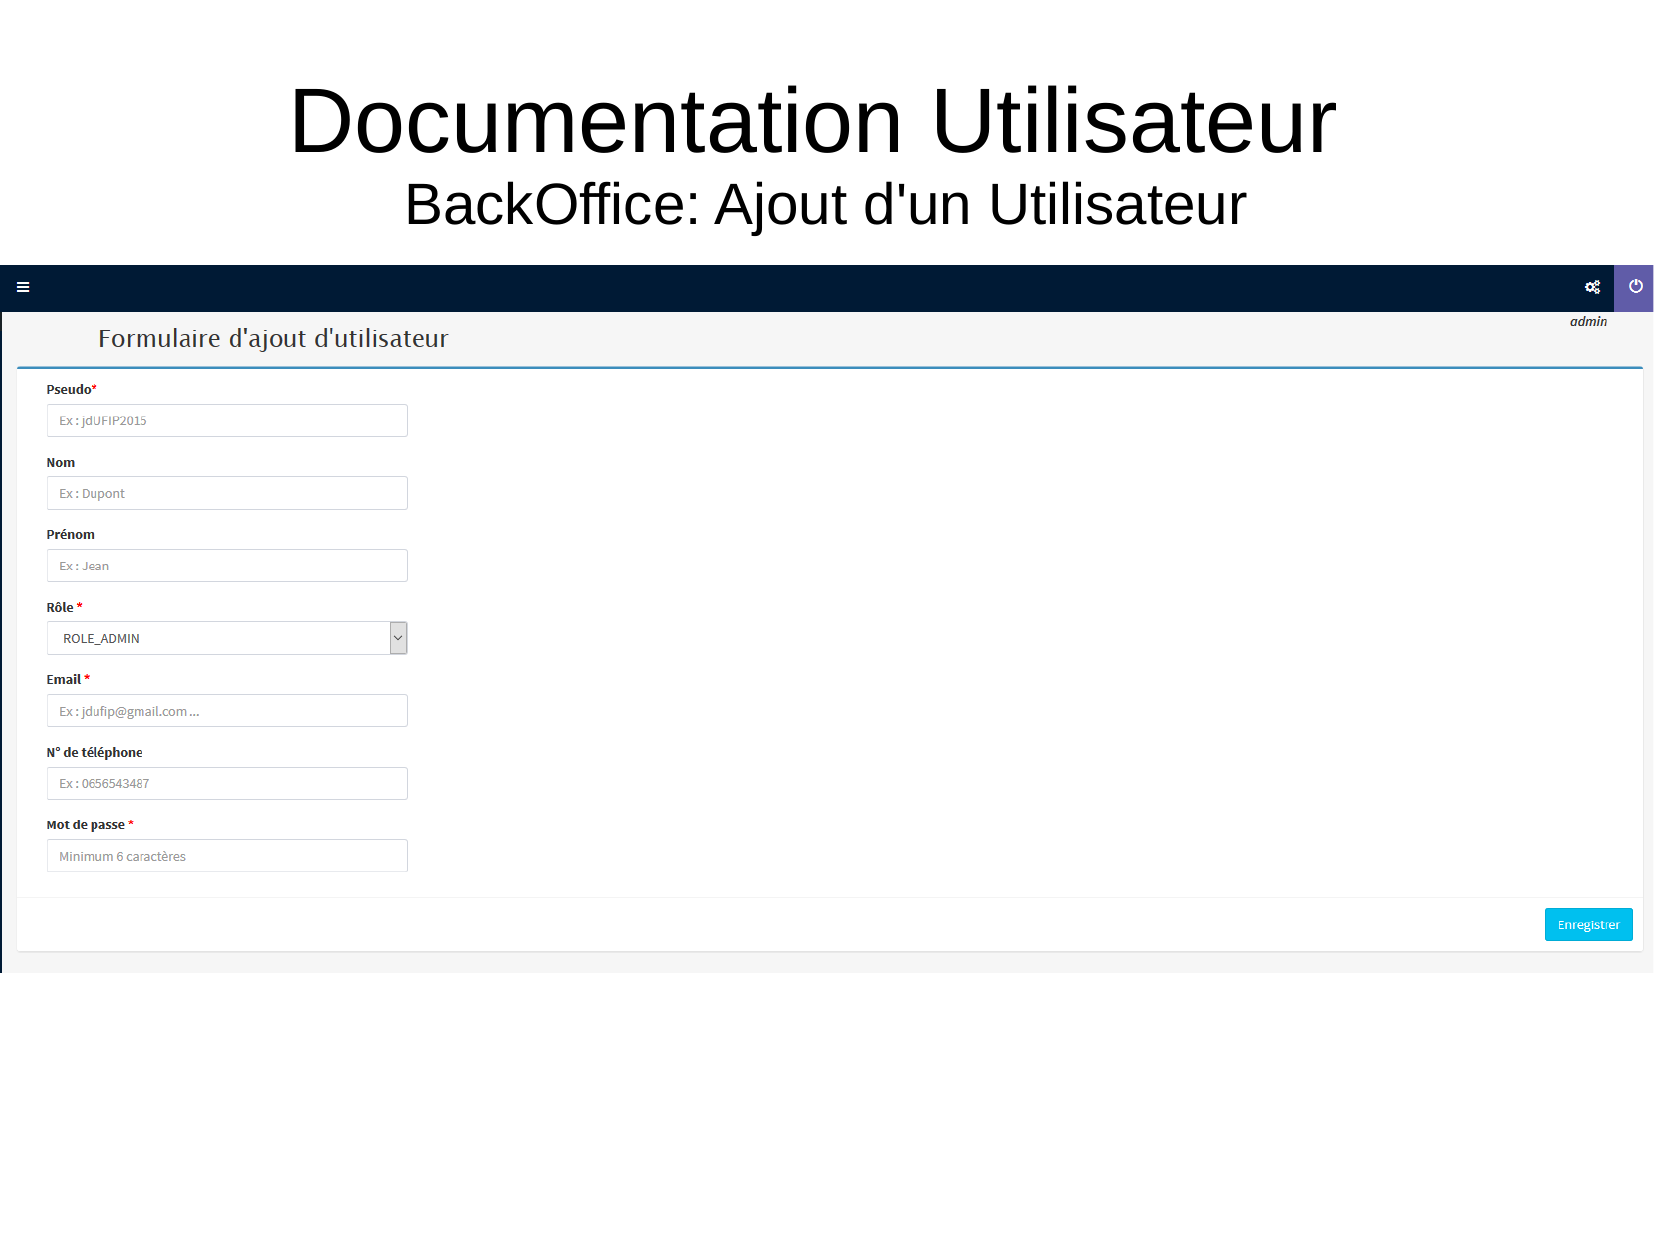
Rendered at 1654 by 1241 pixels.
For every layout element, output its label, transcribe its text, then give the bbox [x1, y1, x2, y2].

picture [0, 265, 1654, 973]
title Documentation Utilisateur BackOffice: Ajout d'un Utilisateur [82, 49, 1571, 257]
